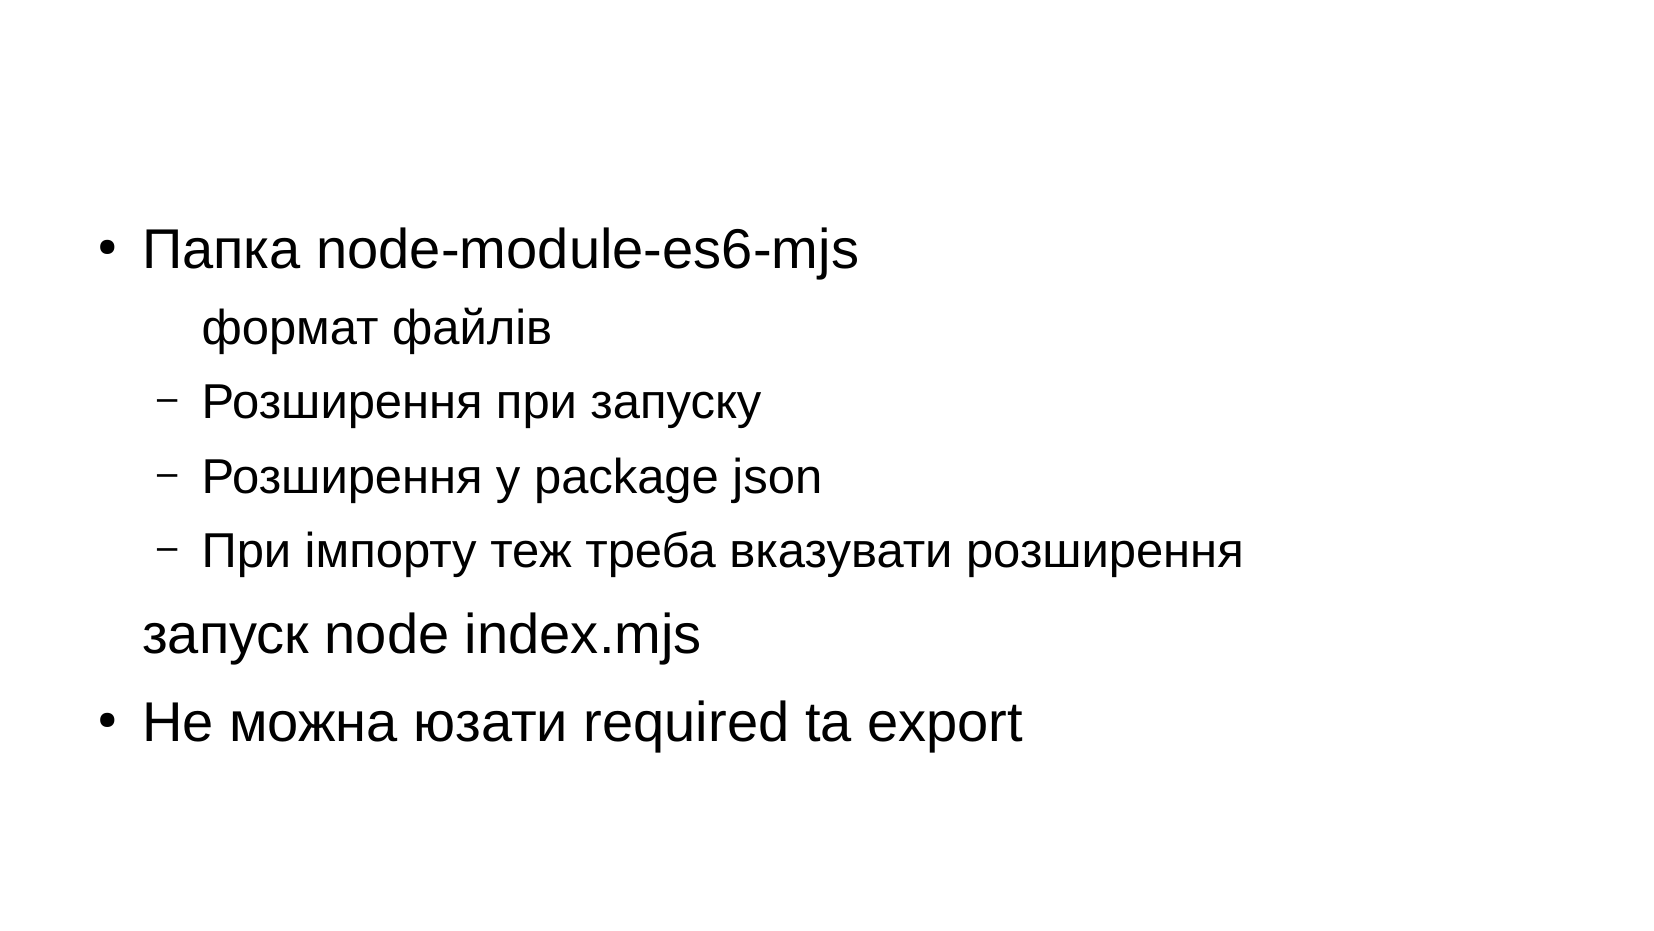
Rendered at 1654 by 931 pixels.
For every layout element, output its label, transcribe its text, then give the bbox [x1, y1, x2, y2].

list Папка node-module-es6-mjs формат файлів Розширення при запуску Розширення у package json При імпорту теж треба вказувати розширення запуск node index.mjs Не можна юзати required ta export [82, 217, 1571, 758]
